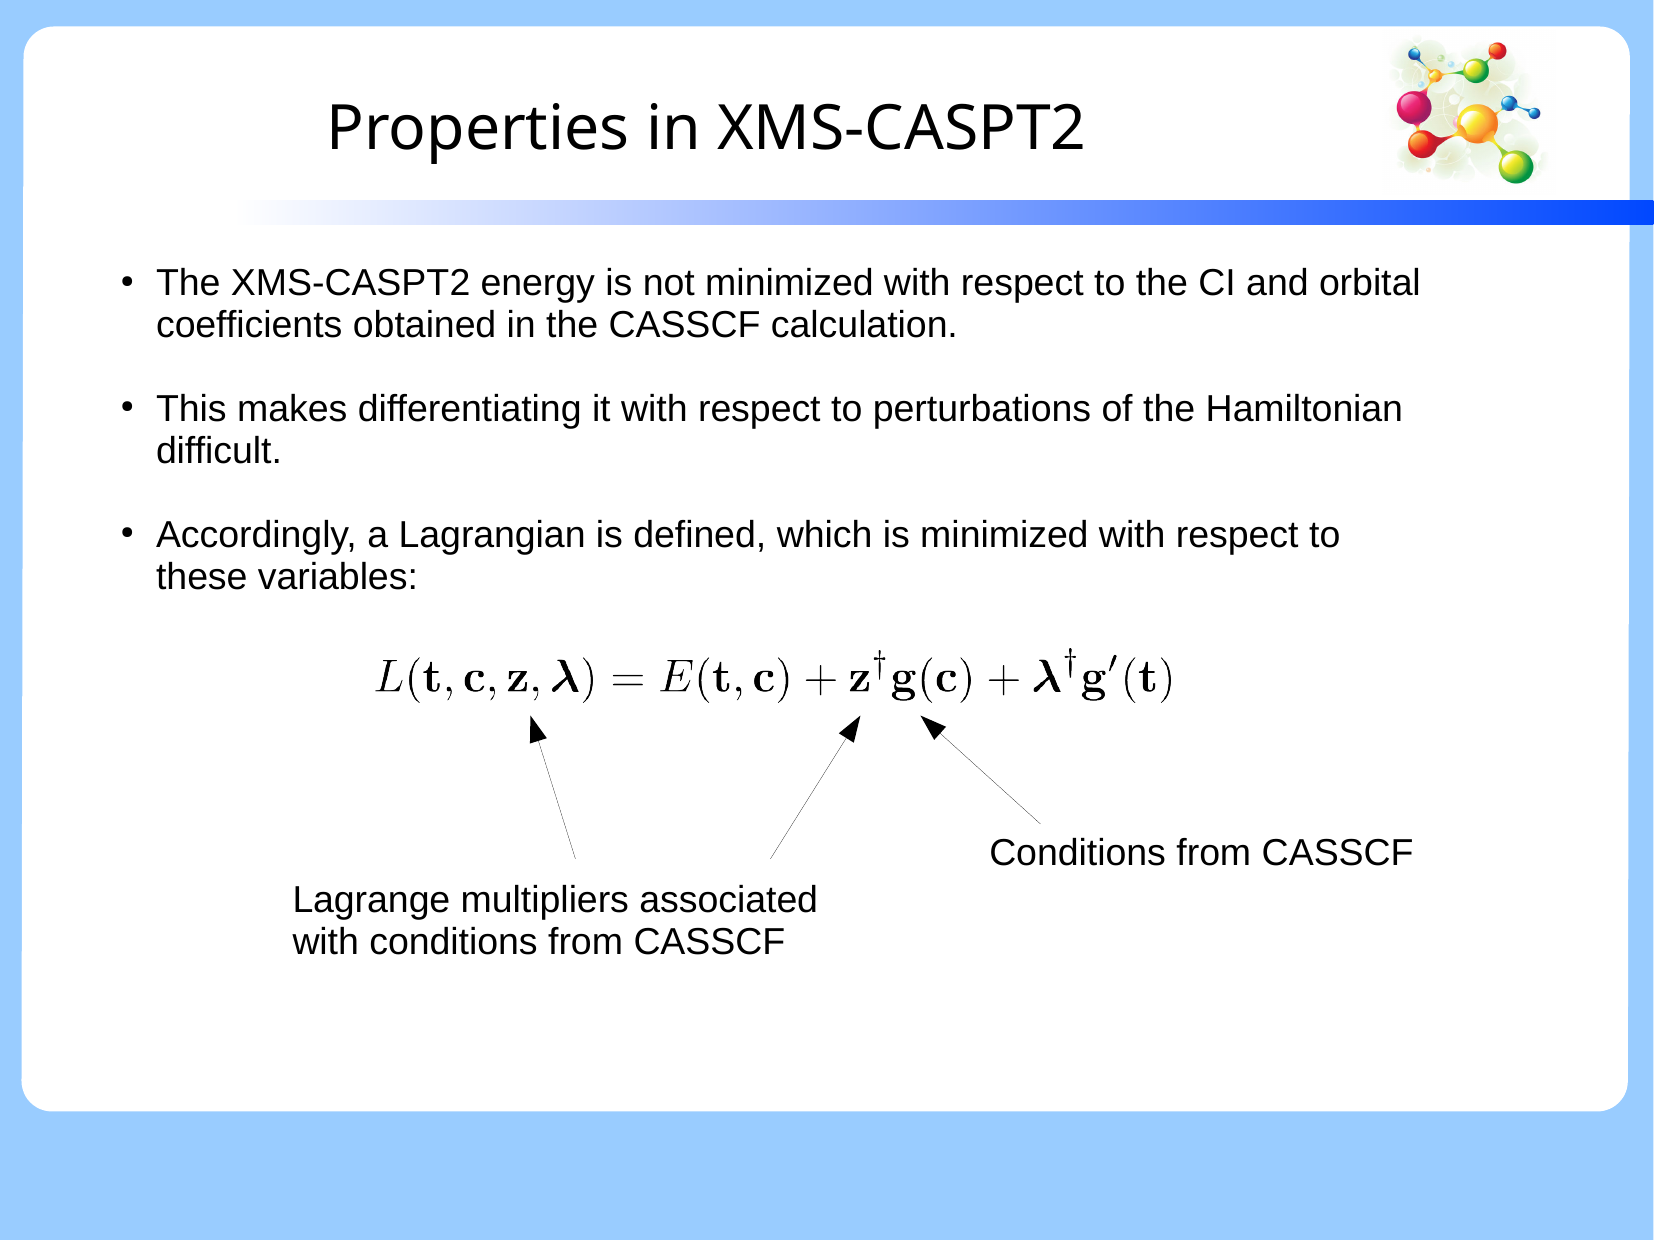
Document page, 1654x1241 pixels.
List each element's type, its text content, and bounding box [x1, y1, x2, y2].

table_cell [873, 201, 877, 224]
picture [1382, 29, 1556, 195]
text_box The XMS-CASPT2 energy is not minimized with respect to the CI and orbital coefficients obtained in the CASSCF calculation. This makes differentiating it with respect to perturbations of the Hamiltonian difficult. Accordingly, a Lagrangian is defined, which is minimized with respect to these variables: [105, 253, 1456, 1235]
picture [375, 648, 1171, 703]
table_cell [956, 201, 961, 224]
title Properties in XMS-CASPT2 [82, 49, 1332, 201]
text_box Lagrange multipliers associated with conditions from CASSCF [277, 871, 873, 1054]
text_box Conditions from CASSCF [974, 823, 1570, 1007]
